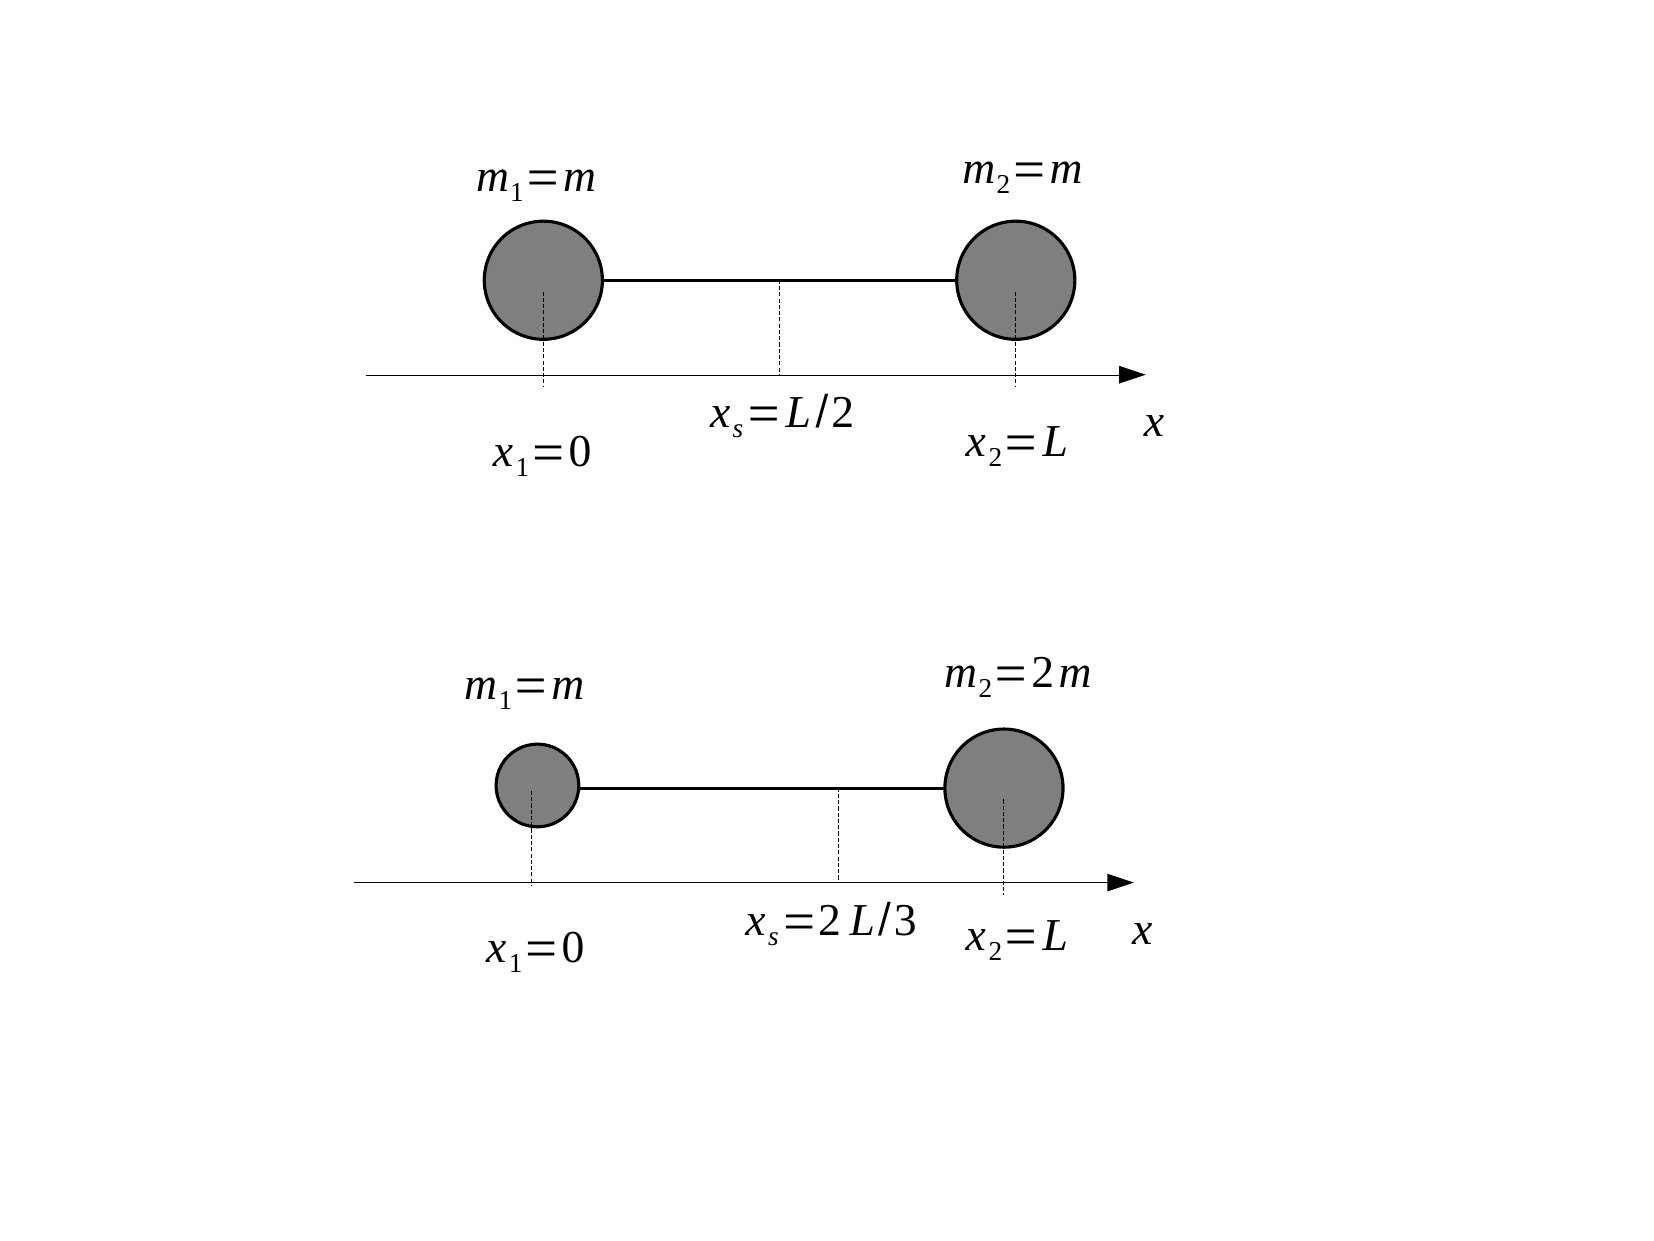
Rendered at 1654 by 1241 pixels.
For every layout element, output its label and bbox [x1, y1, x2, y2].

chart [957, 909, 1075, 967]
text_box [956, 221, 1075, 340]
chart [956, 141, 1089, 199]
chart [701, 386, 861, 444]
text_box [496, 744, 579, 827]
text_box [484, 221, 603, 340]
chart [736, 894, 925, 952]
text_box [944, 729, 1064, 848]
chart [1135, 395, 1173, 446]
chart [484, 425, 598, 483]
chart [1123, 902, 1161, 954]
chart [458, 658, 591, 716]
chart [957, 415, 1075, 473]
chart [477, 921, 591, 979]
chart [938, 646, 1099, 704]
chart [470, 150, 603, 208]
